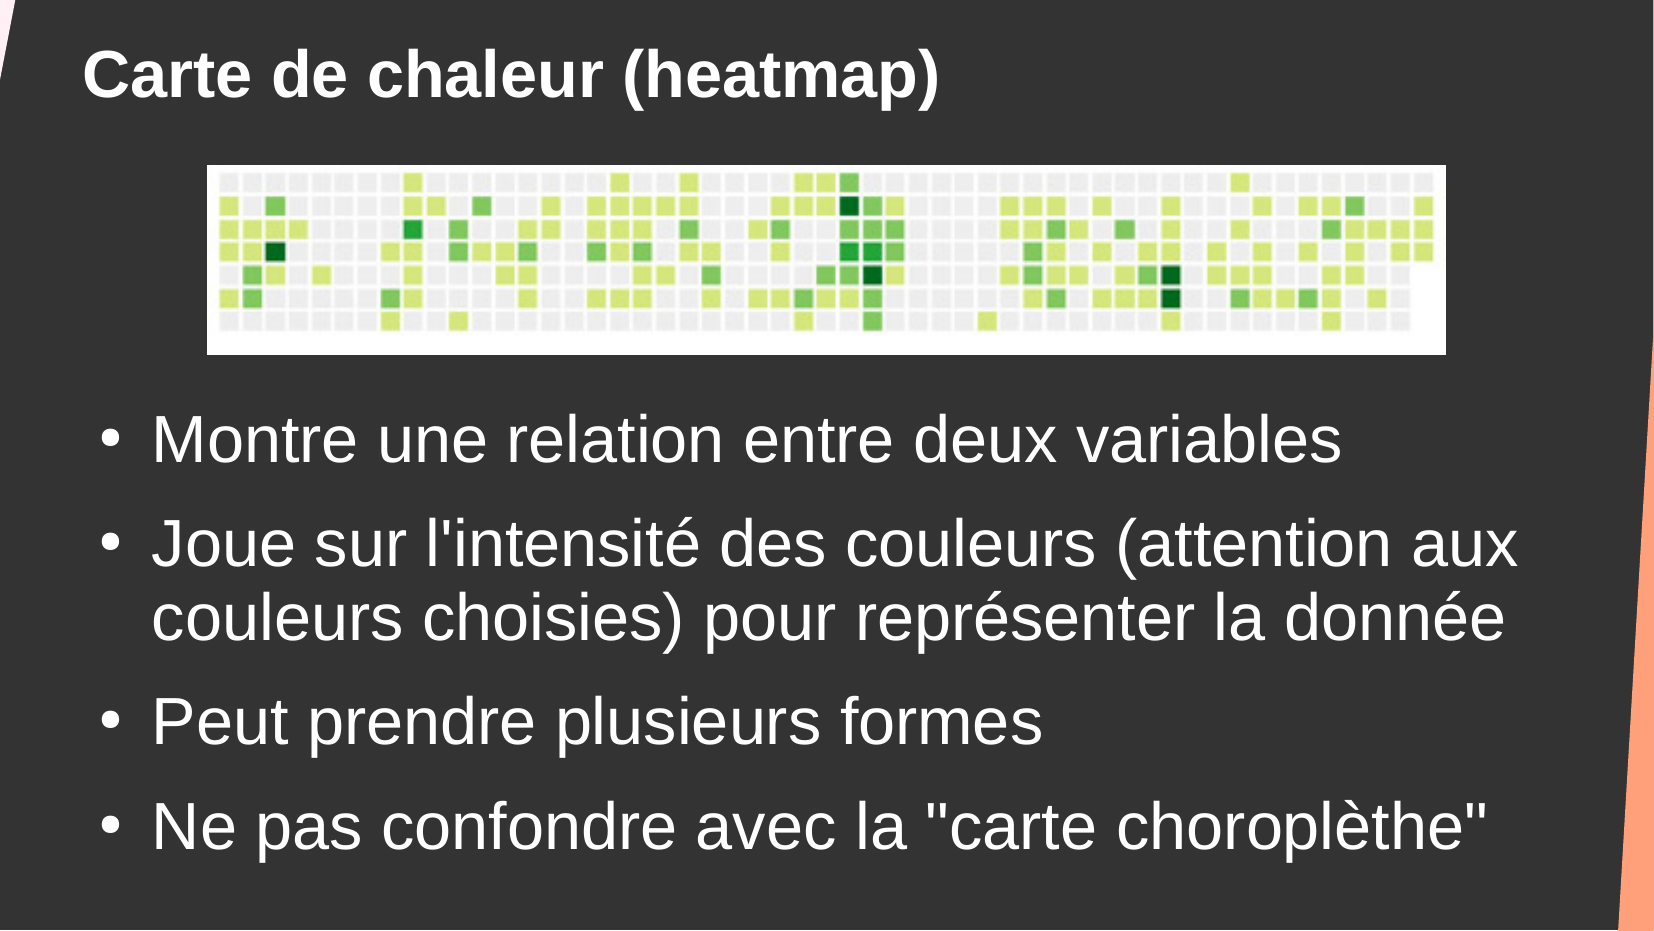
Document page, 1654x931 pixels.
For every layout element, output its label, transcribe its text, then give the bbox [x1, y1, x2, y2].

text_box [0, 0, 16, 80]
title Carte de chaleur (heatmap) [82, 37, 1571, 115]
picture [207, 165, 1446, 355]
text_box [1618, 321, 1654, 931]
list Montre une relation entre deux variables Joue sur l'intensité des couleurs (attention aux couleurs choisies) pour représenter la donnée Peut prendre plusieurs formes Ne pas confondre avec la "carte choroplèthe" [80, 401, 1560, 931]
